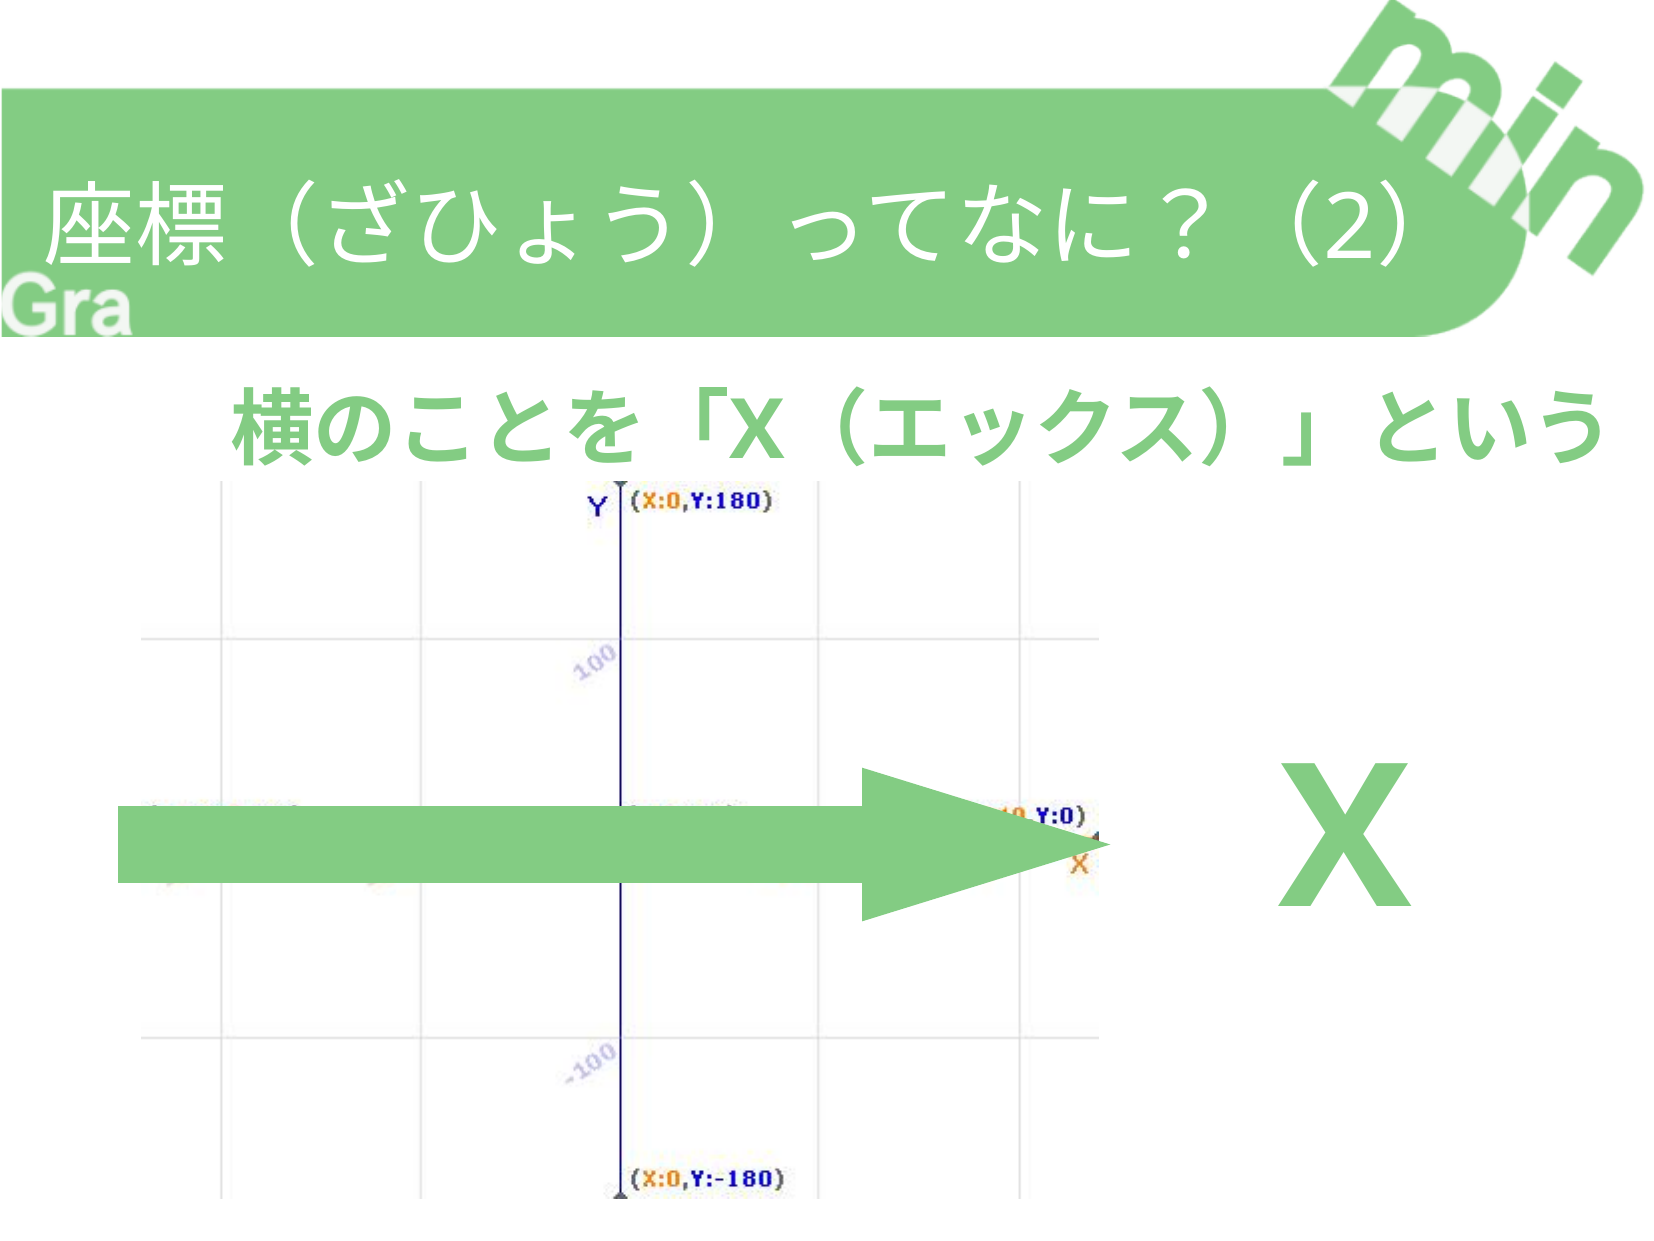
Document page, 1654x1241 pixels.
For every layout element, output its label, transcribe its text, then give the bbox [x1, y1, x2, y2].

title 座標（ざひょう）ってなに？（2） [11, 147, 1501, 290]
picture [141, 849, 1099, 1199]
picture [1, 0, 1654, 337]
text_box [118, 767, 1111, 922]
text_box X [1263, 685, 1536, 979]
picture [141, 494, 1099, 840]
text_box 横のことを「X（エックス）」という [35, 354, 1630, 494]
